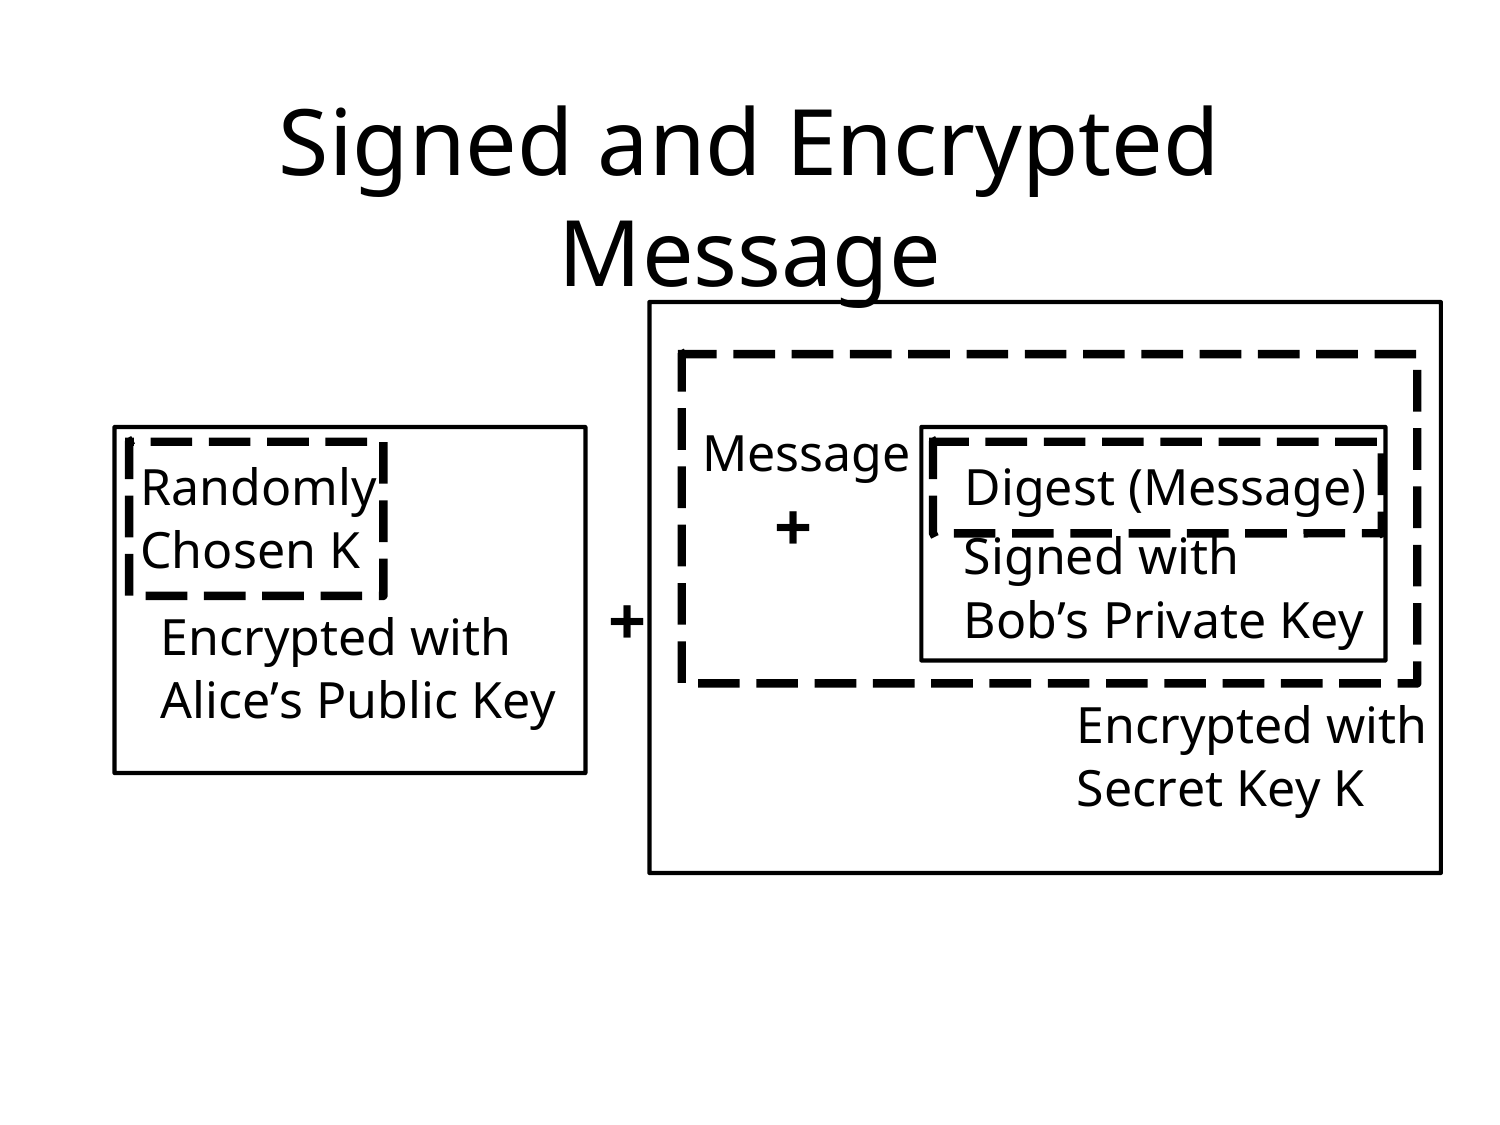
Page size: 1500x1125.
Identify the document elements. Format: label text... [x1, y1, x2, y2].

title Signed and Encrypted Message [112, 72, 1388, 315]
text_box + [759, 476, 829, 573]
text_box Encrypted with Secret Key K [1061, 685, 1438, 825]
title Signed and Encrypted Message [652, 305, 1388, 315]
text_box Encrypted with Alice’s Public Key [145, 597, 572, 737]
text_box Signed with Bob’s Private Key [948, 516, 1381, 656]
text_box + [593, 570, 662, 667]
text_box Digest (Message) [949, 447, 1383, 516]
text_box Message [687, 413, 927, 490]
text_box Randomly Chosen K [125, 447, 393, 587]
